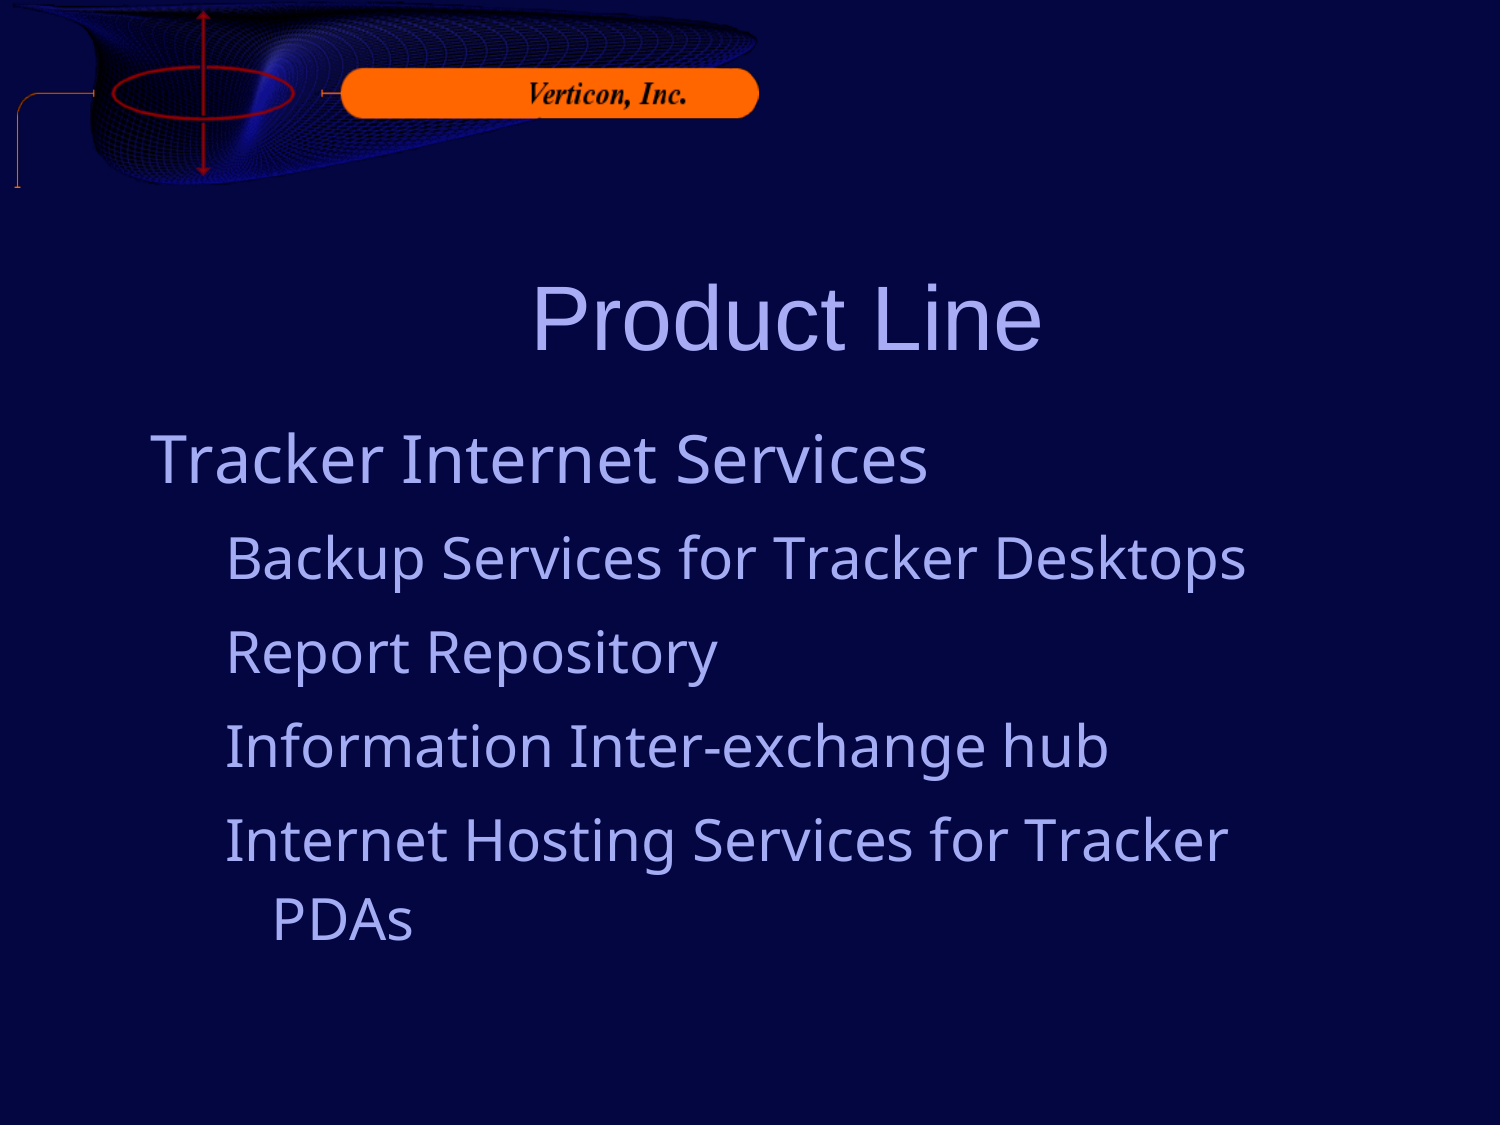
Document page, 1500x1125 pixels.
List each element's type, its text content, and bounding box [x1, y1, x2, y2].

title Product Line [112, 224, 1463, 413]
picture [8, 0, 759, 188]
list Tracker Internet Services Backup Services for Tracker Desktops Report Repository Information Inter-exchange hub Internet Hosting Services for Tracker PDAs [150, 412, 1385, 1052]
